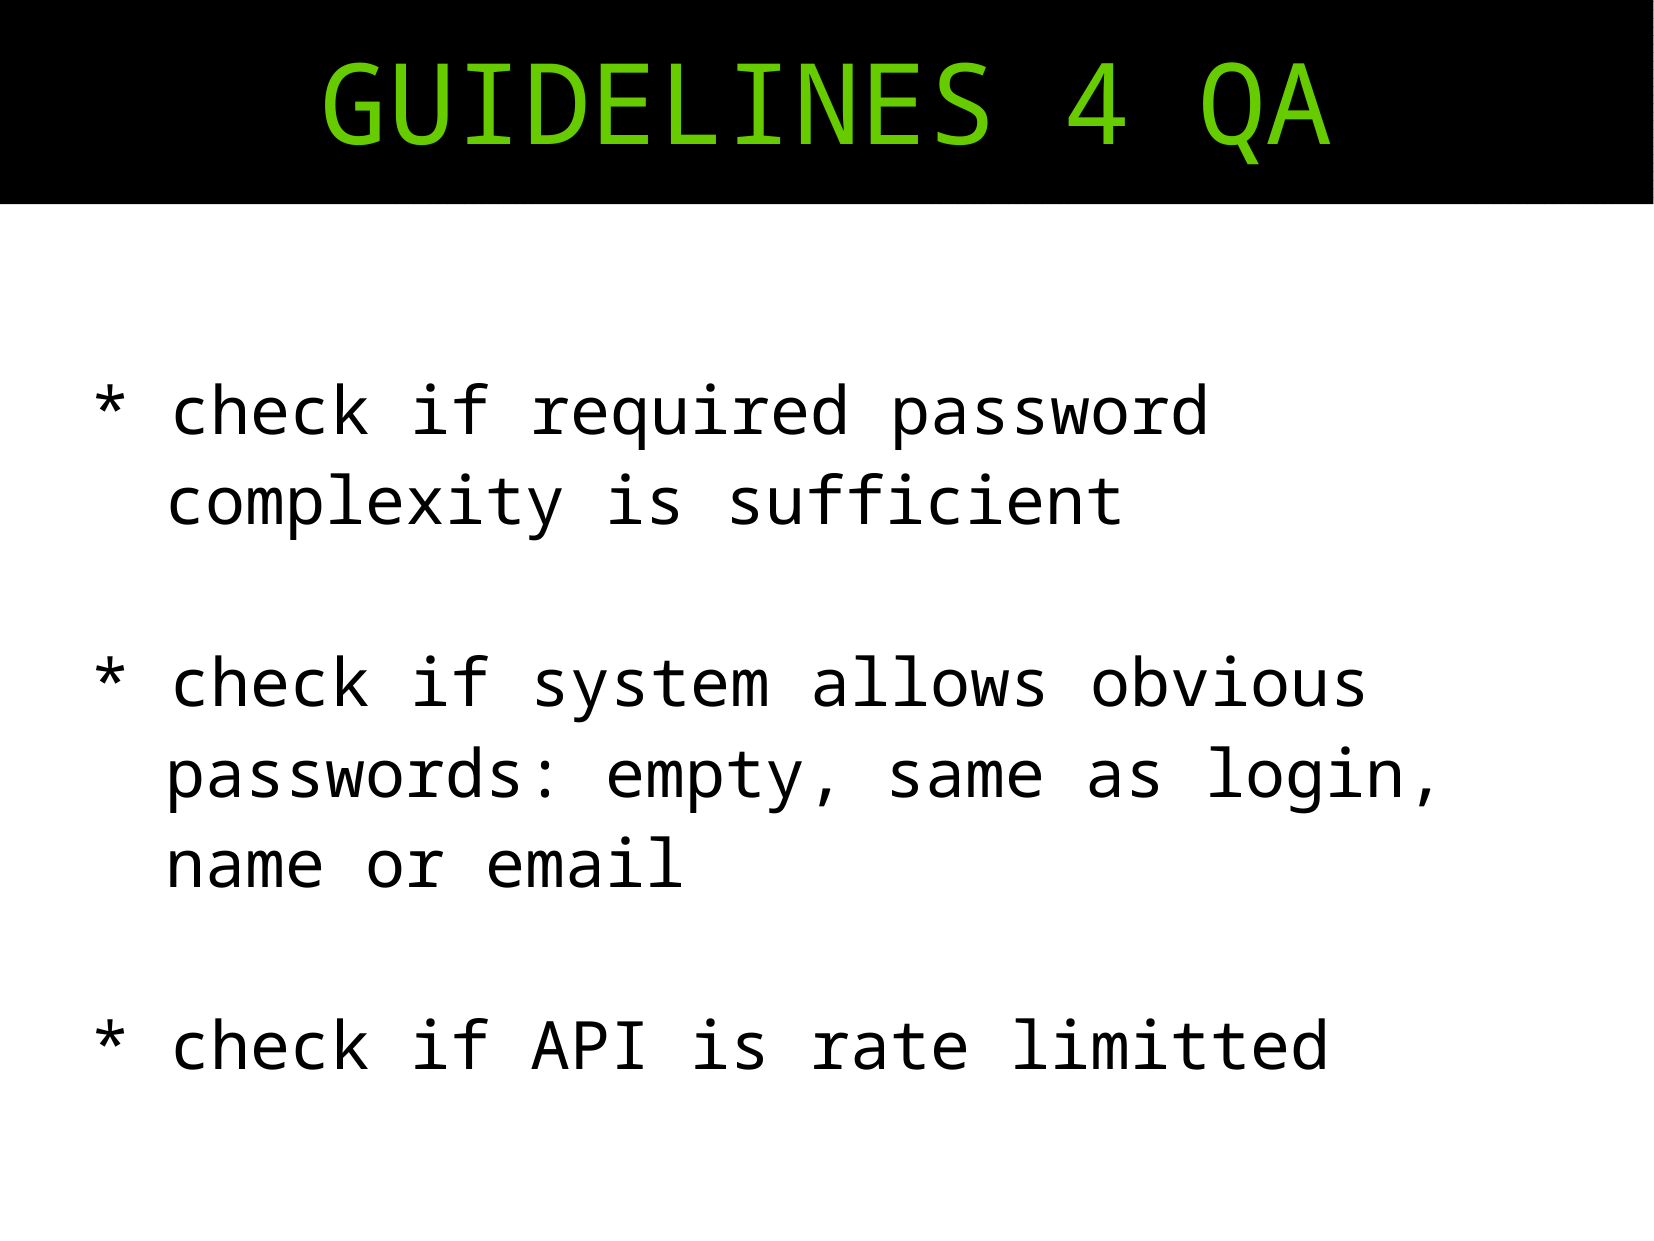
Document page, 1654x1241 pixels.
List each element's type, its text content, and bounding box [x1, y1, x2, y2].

title GUIDELINES 4 QA [0, 0, 1654, 205]
subtitle * check if required password complexity is sufficient * check if system allows obvious passwords: empty, same as login, name or email * check if API is rate limitted [90, 305, 1621, 1146]
